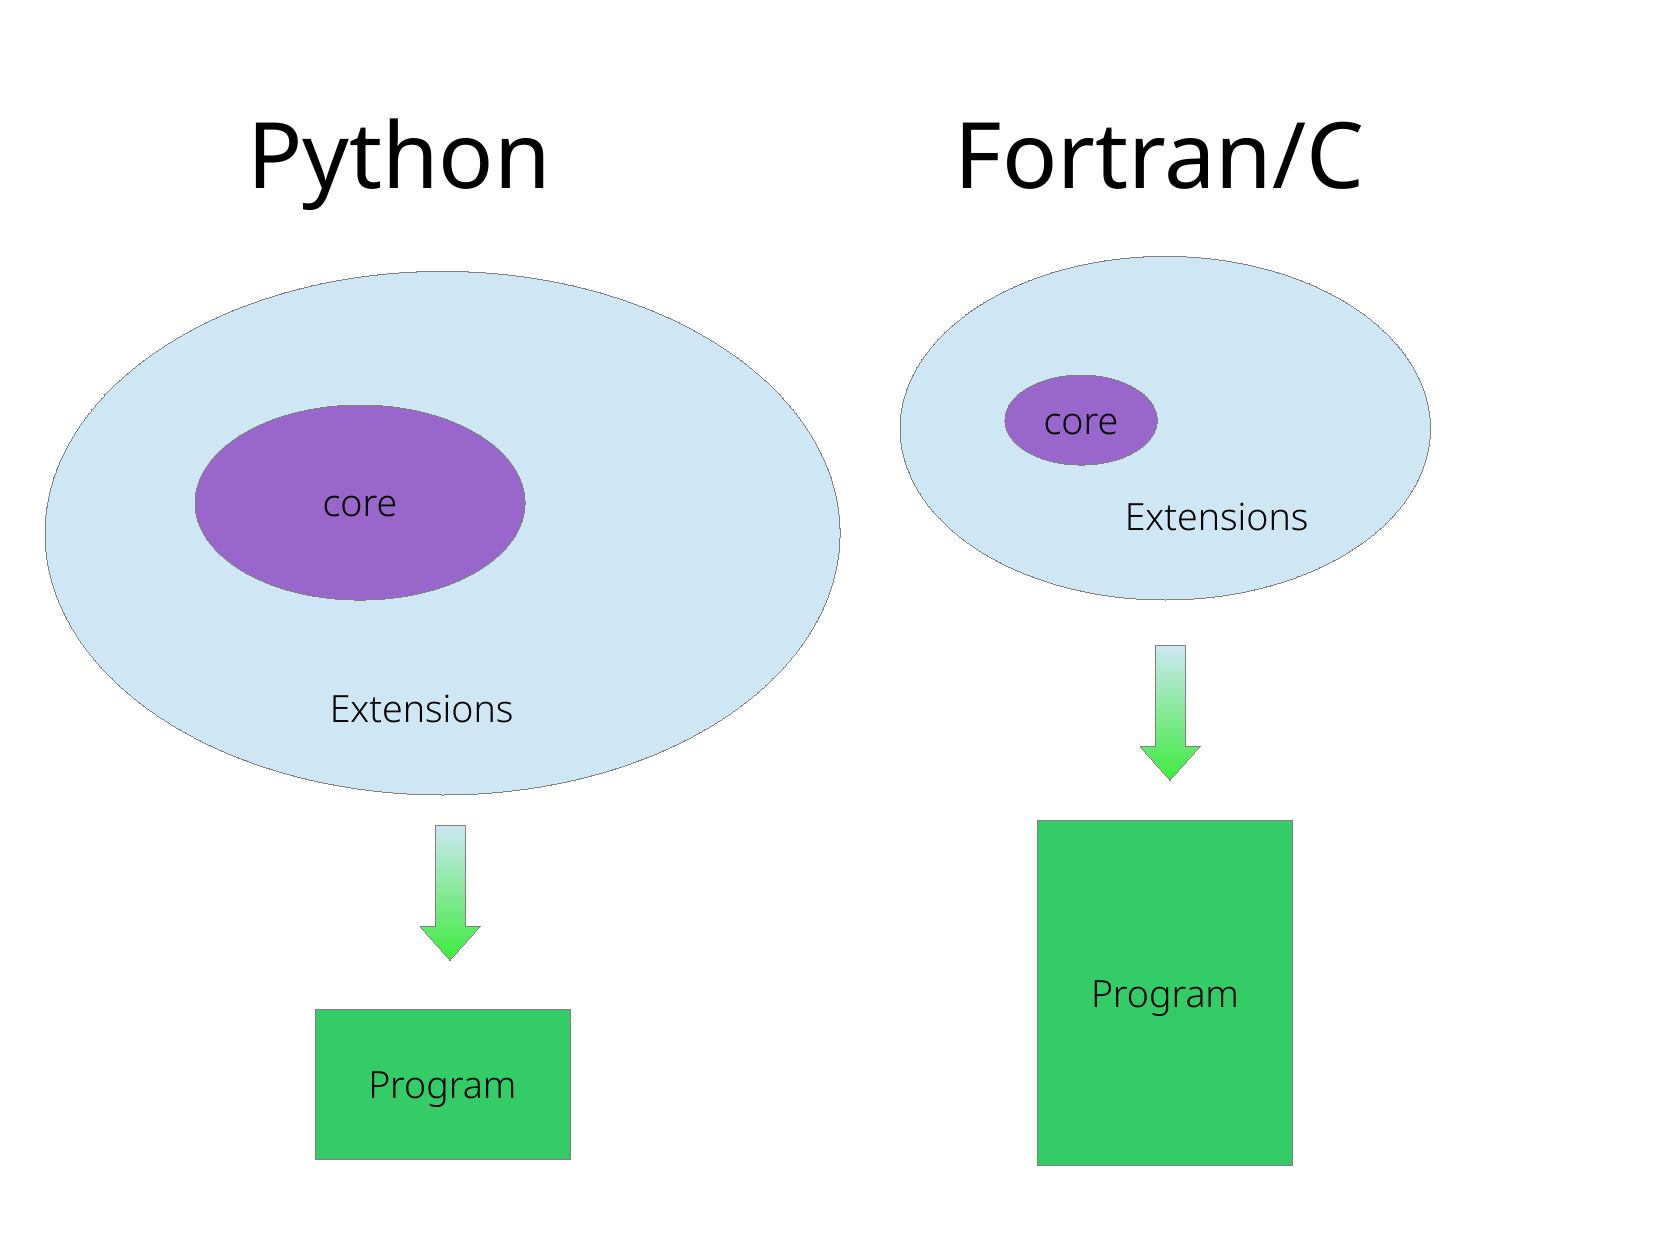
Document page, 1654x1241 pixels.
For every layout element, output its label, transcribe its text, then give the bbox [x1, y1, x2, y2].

text_box [1140, 645, 1201, 781]
text_box core [195, 405, 526, 601]
text_box Program [315, 1009, 571, 1160]
text_box [420, 825, 481, 961]
text_box [45, 271, 841, 796]
text_box Extensions [1110, 483, 1323, 544]
text_box Program [1037, 820, 1293, 1166]
title Python Fortran/C [82, 49, 1531, 257]
text_box [900, 256, 1431, 601]
text_box core [1004, 375, 1158, 466]
text_box Extensions [315, 675, 528, 735]
